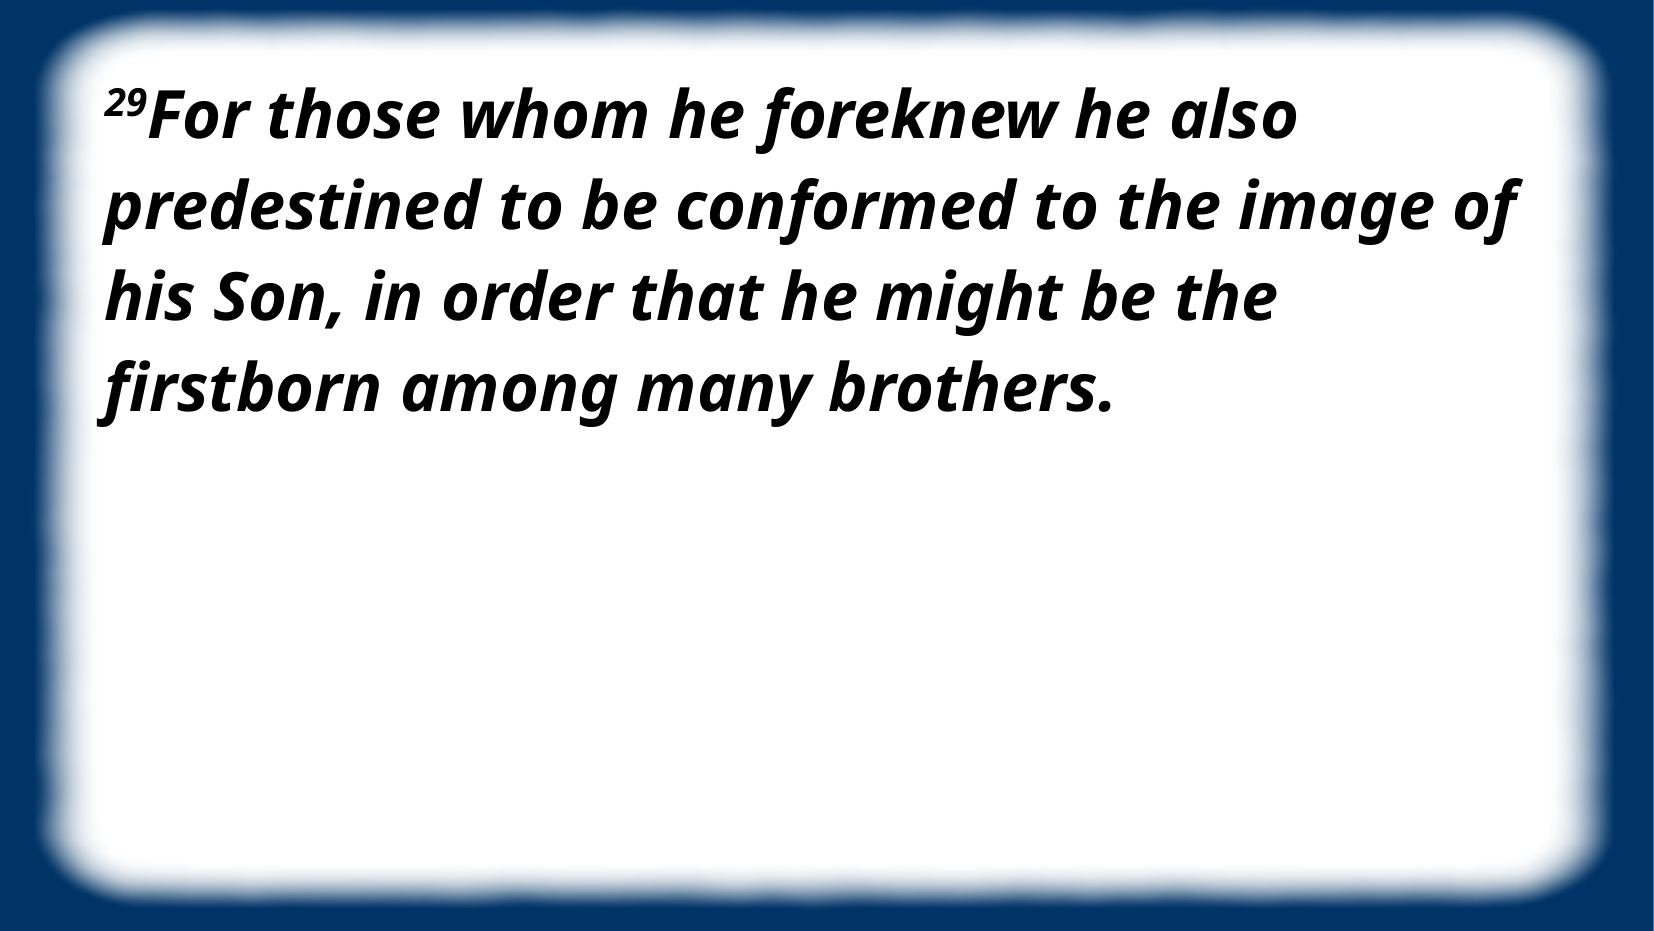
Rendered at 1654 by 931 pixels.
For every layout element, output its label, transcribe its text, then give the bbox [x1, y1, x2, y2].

picture [0, 0, 1654, 931]
text_box 29For those whom he foreknew he also predestined to be conformed to the image of his Son, in order that he might be the firstborn among many brothers. [90, 60, 1546, 430]
